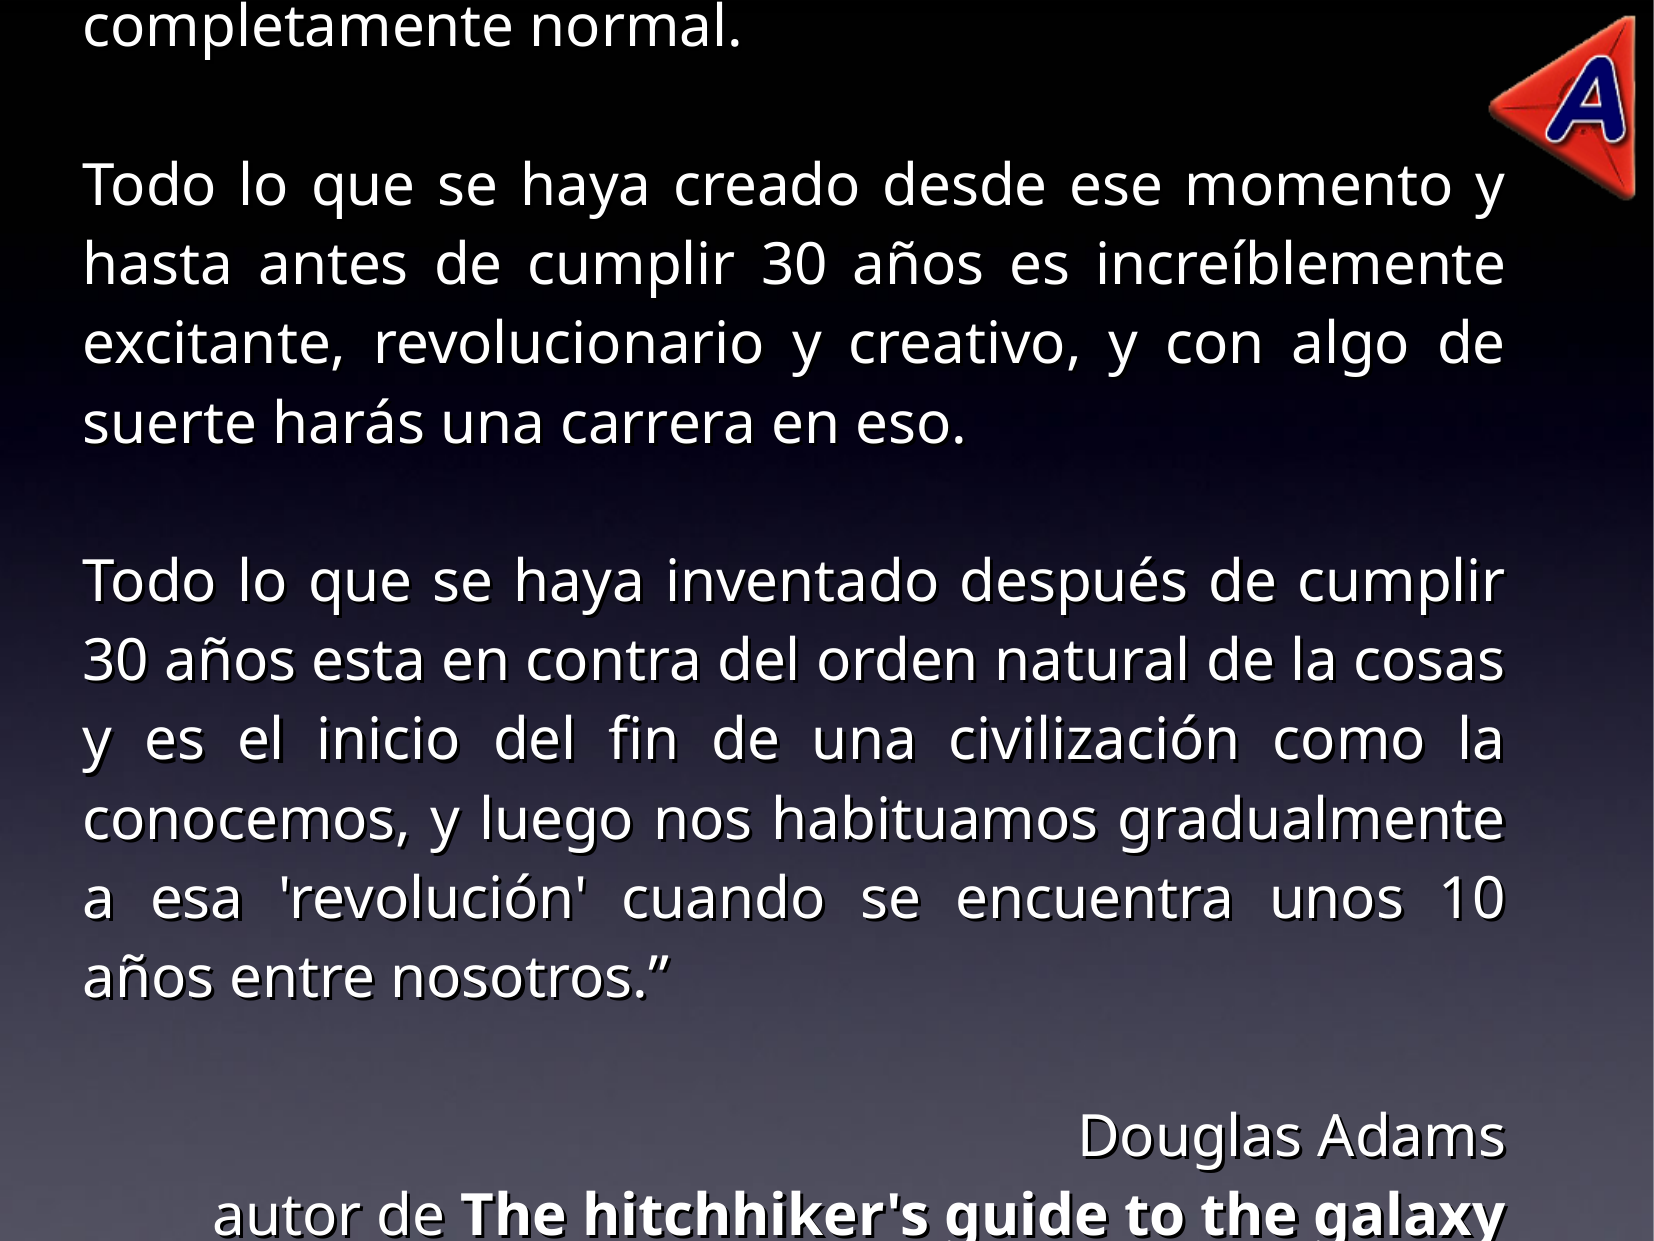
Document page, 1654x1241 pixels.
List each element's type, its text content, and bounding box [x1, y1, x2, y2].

picture [958, 1213, 968, 1229]
picture [0, 0, 1654, 1241]
picture [1327, 1213, 1337, 1229]
subtitle “Todo lo que estaba en el mundo cuando naciste es completamente normal. Todo lo que se haya creado desde ese momento y hasta antes de cumplir 30 años es increíblemente excitante, revolucionario y creativo, y con algo de suerte harás una carrera en eso. Todo lo que se haya inventado después de cumplir 30 años esta en contra del orden natural de la cosas y es el inicio del fin de una civilización como la conocemos, y luego nos habituamos gradualmente a esa 'revolución' cuando se encuentra unos 10 años entre nosotros.” Douglas Adams autor de The hitchhiker's guide to the galaxy [82, 46, 1506, 1111]
